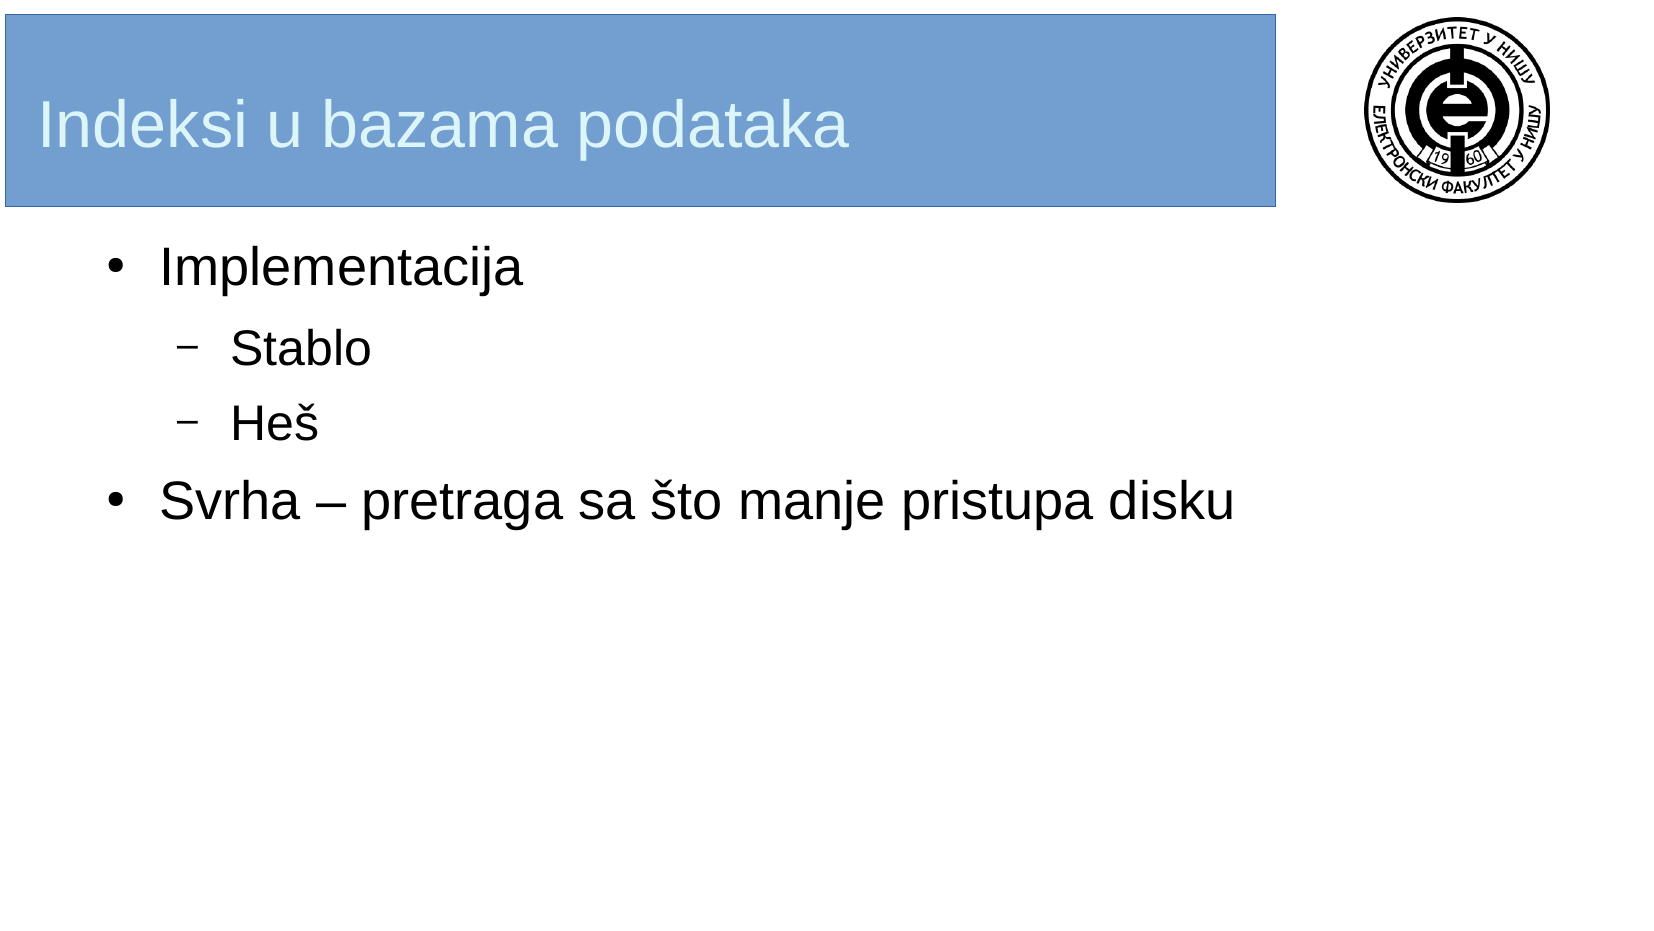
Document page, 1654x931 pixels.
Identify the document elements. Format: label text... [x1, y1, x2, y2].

title Indeksi u bazama podataka [37, 19, 1313, 231]
picture [1364, 17, 1550, 203]
list Implementacija Stablo Heš Svrha – pretraga sa što manje pristupa disku [88, 236, 1565, 798]
